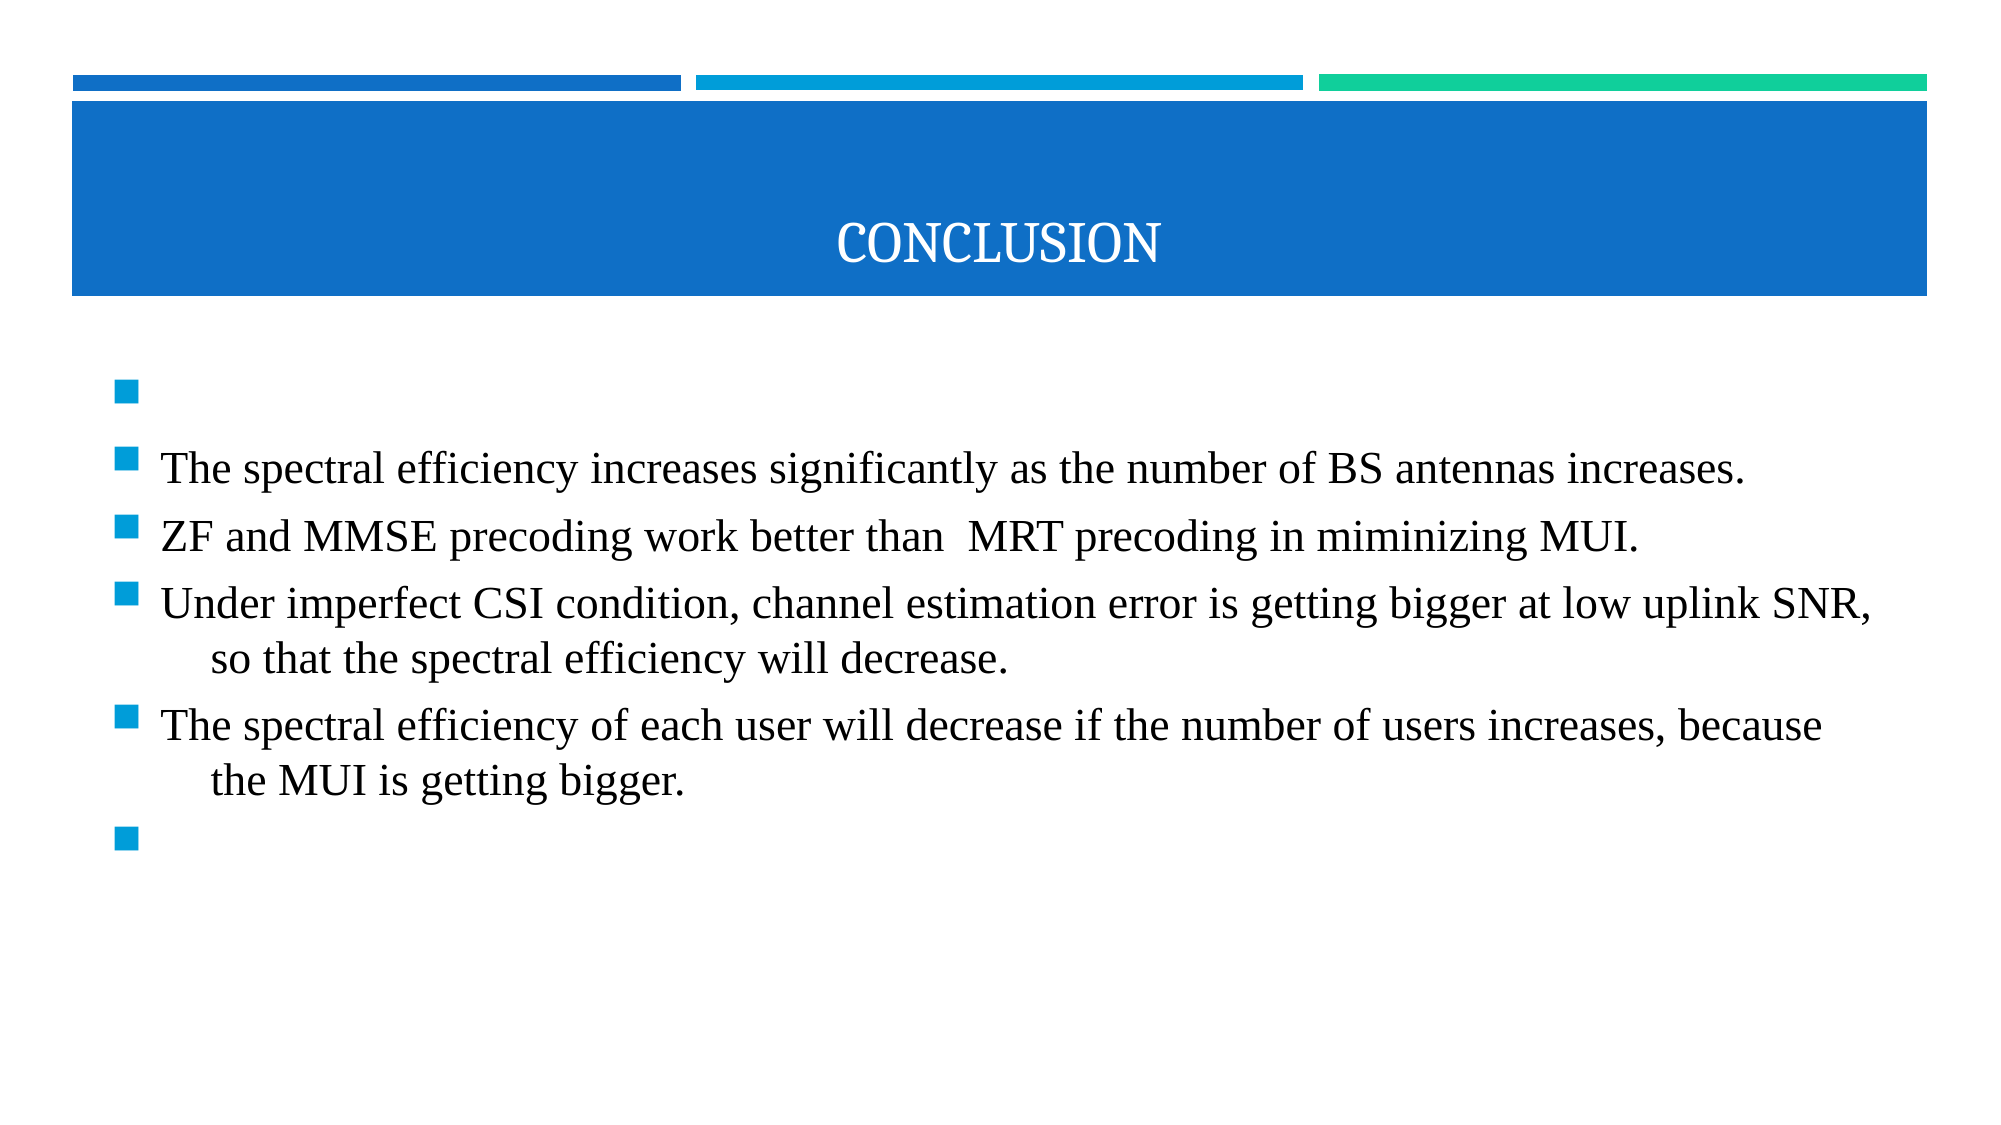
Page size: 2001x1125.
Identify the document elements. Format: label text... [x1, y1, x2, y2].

list The spectral efficiency increases significantly as the number of BS antennas increases. ZF and MMSE precoding work better than MRT precoding in miminizing MUI. Under imperfect CSI condition, channel estimation error is getting bigger at low uplink SNR, so that the spectral efficiency will decrease. The spectral efficiency of each user will decrease if the number of users increases, because the MUI is getting bigger. [95, 281, 1905, 962]
title conclusion [95, 115, 1905, 281]
